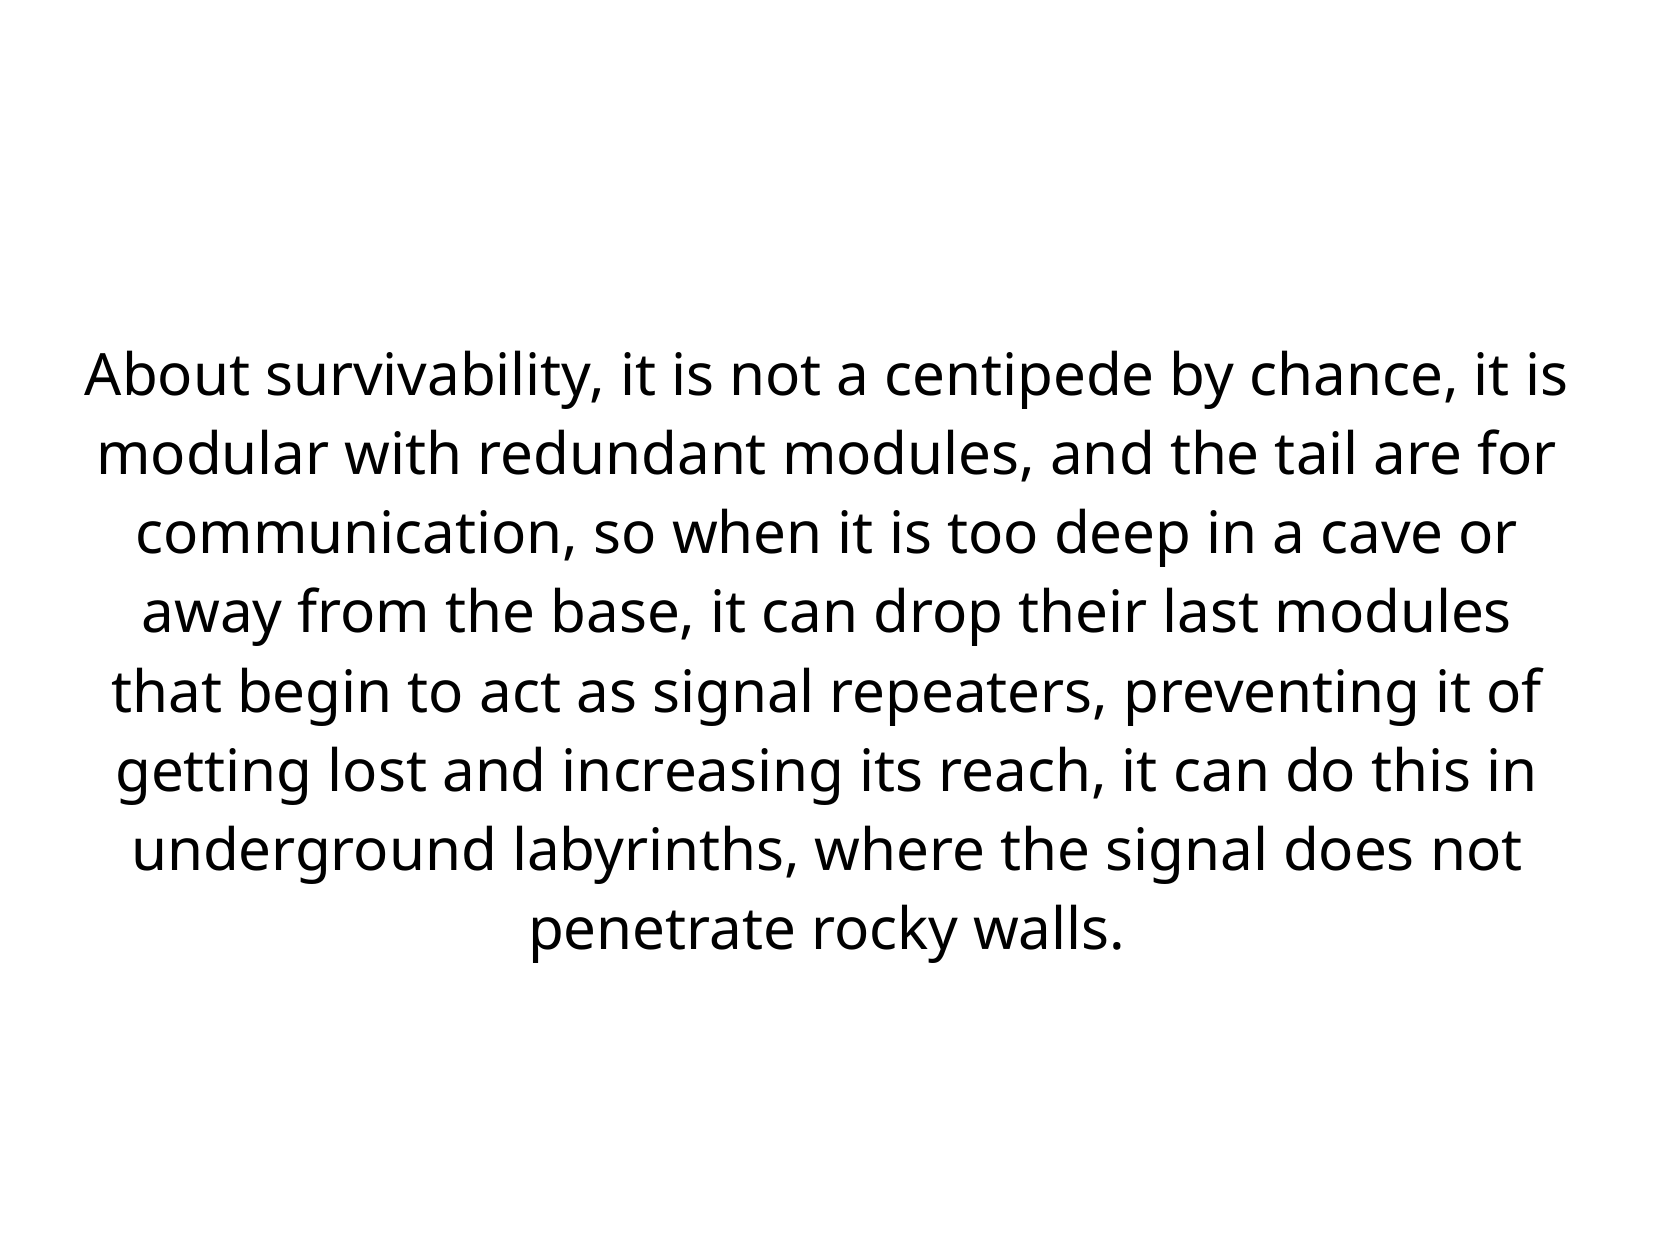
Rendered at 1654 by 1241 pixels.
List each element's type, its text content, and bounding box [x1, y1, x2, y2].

subtitle About survivability, it is not a centipede by chance, it is modular with redundant modules, and the tail are for communication, so when it is too deep in a cave or away from the base, it can drop their last modules that begin to act as signal repeaters, preventing it of getting lost and increasing its reach, it can do this in underground labyrinths, where the signal does not penetrate rocky walls. [82, 290, 1571, 1010]
